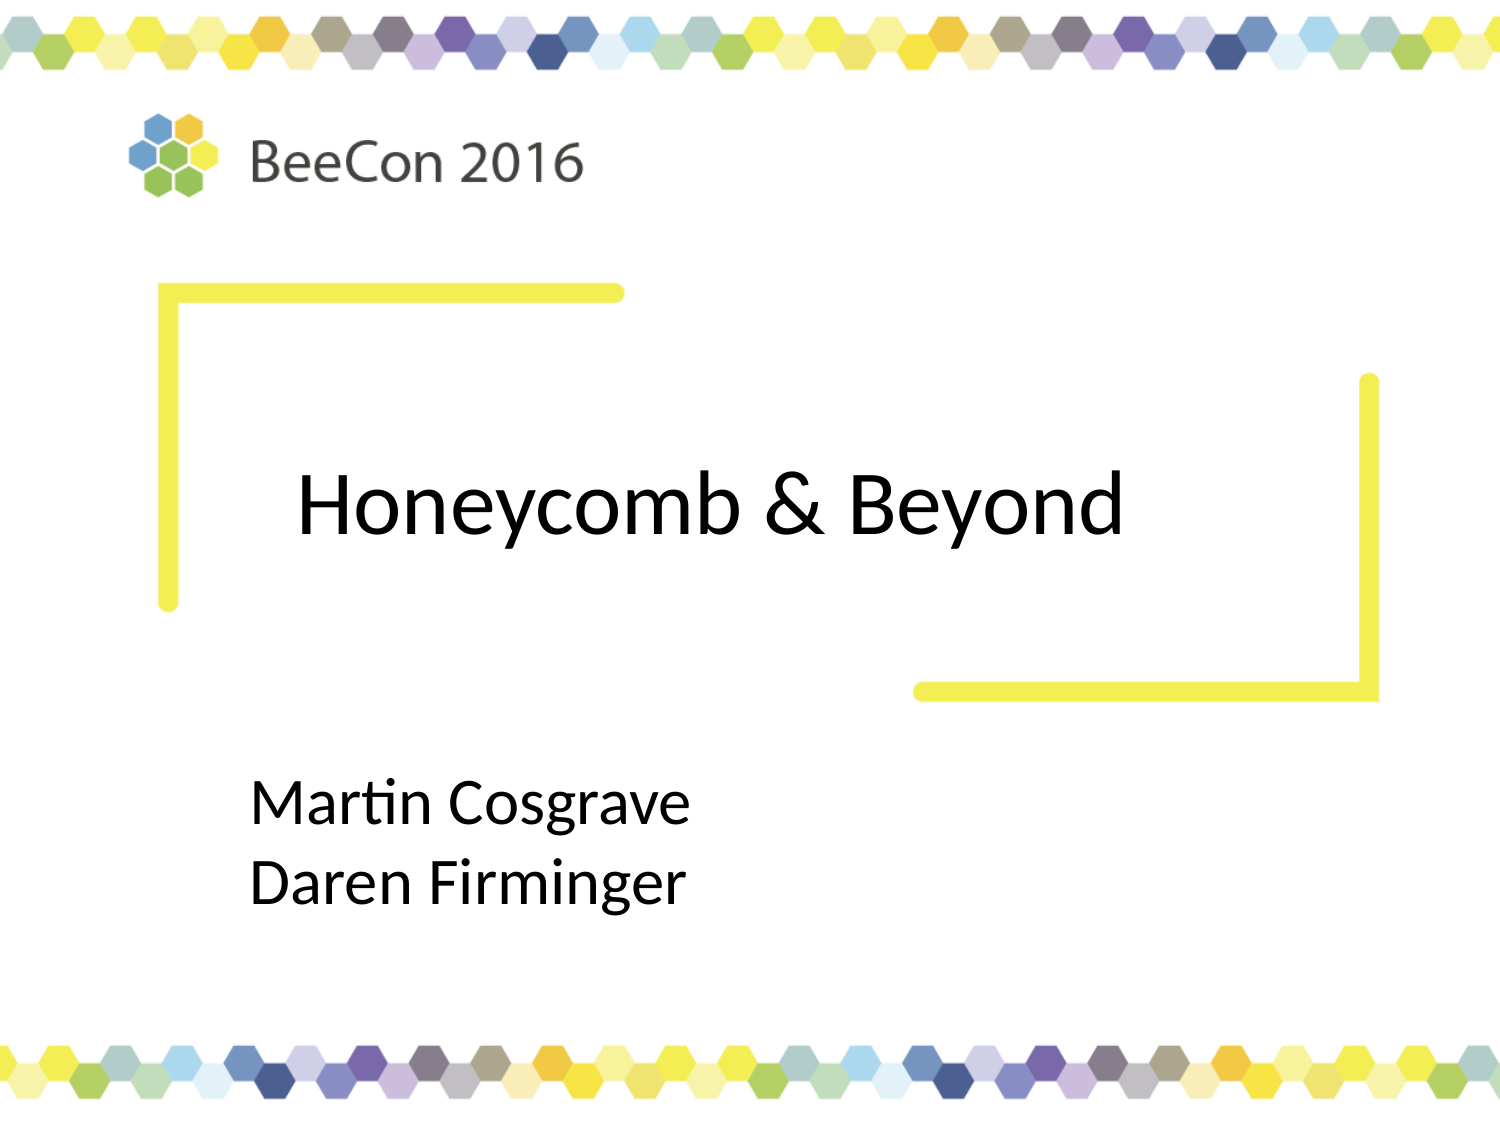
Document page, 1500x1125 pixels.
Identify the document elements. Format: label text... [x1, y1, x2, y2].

title Honeycomb & Beyond [281, 339, 1254, 657]
subtitle Martin Cosgrave Daren Firminger [234, 750, 1285, 1008]
picture [0, 0, 1500, 1125]
